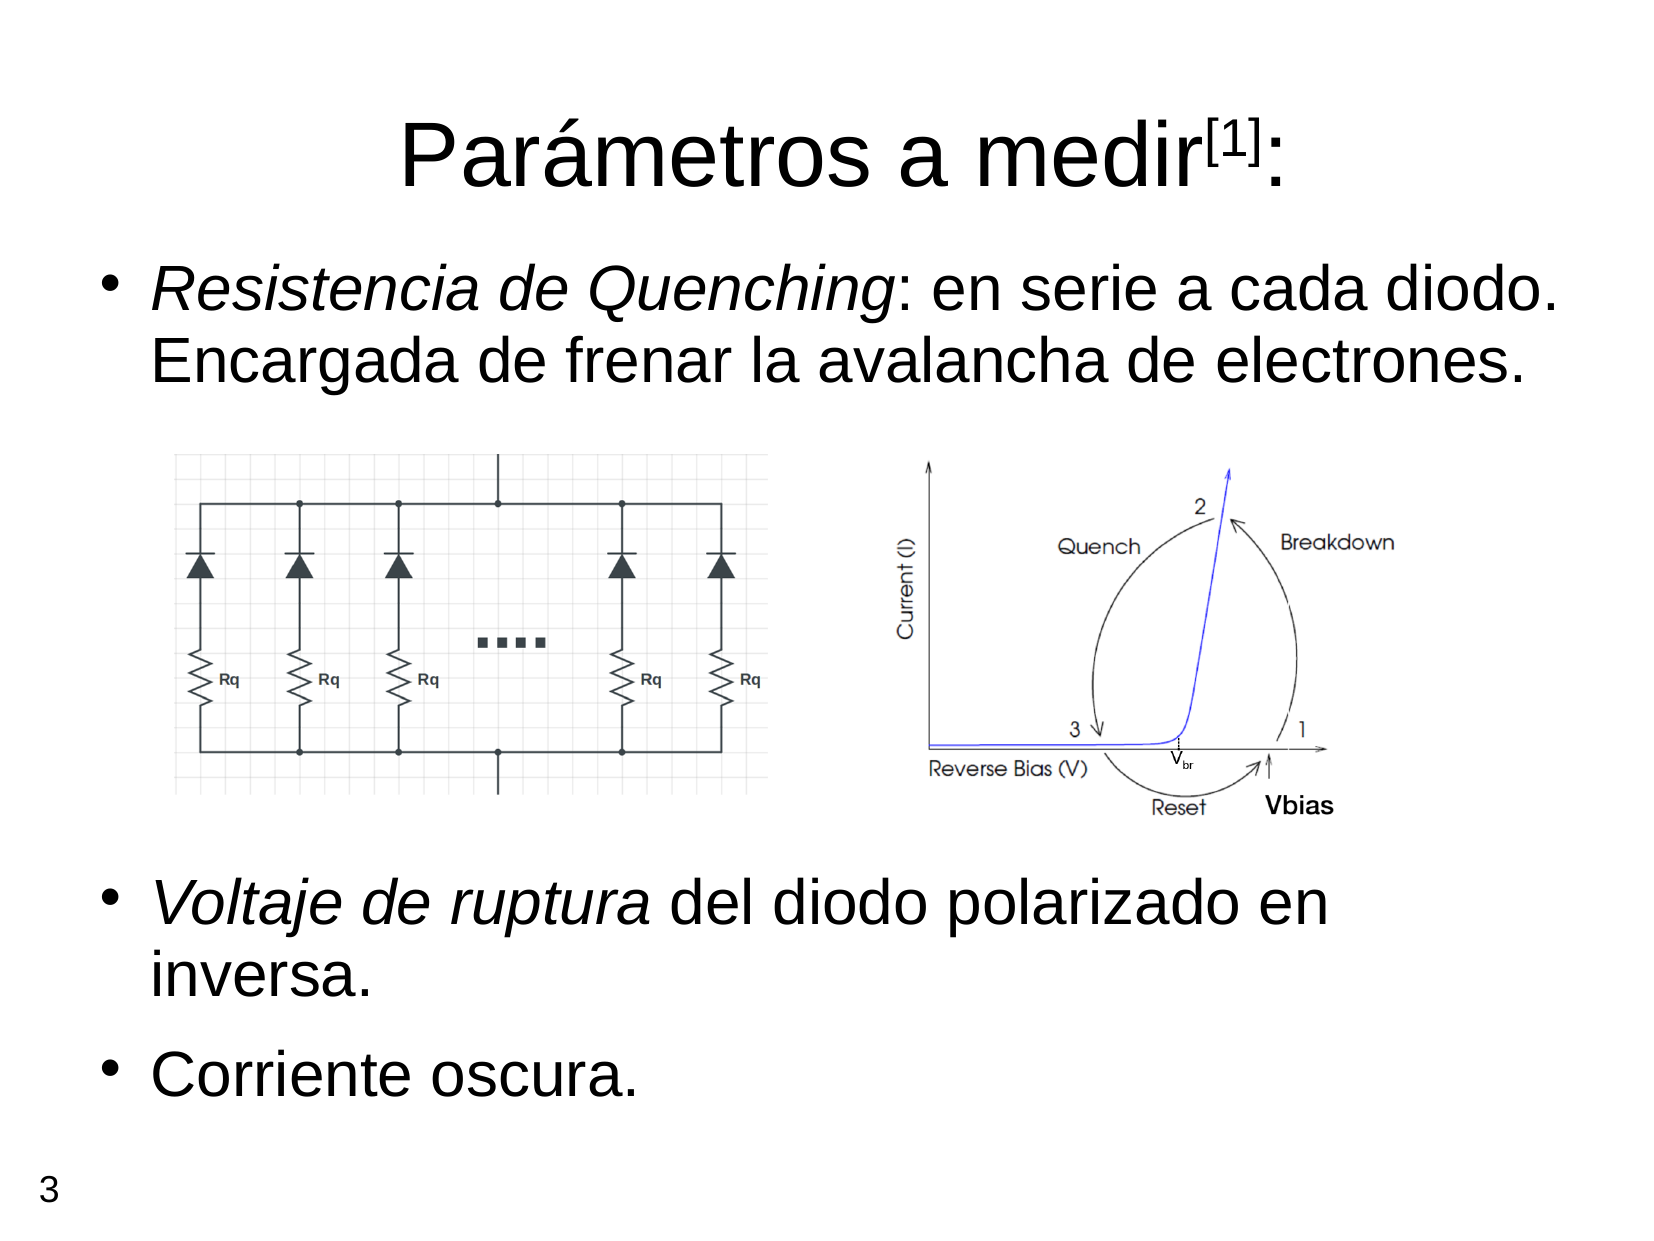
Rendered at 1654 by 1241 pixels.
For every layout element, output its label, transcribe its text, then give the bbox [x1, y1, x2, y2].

text_box Resistencia de Quenching: en serie a cada diodo. Encargada de frenar la avalancha de electrones. Voltaje de ruptura del diodo polarizado en inversa. Corriente oscura. [82, 249, 1571, 1174]
text_box <number> [24, 1160, 683, 1222]
title Parámetros a medir[1]: [82, 49, 1571, 249]
